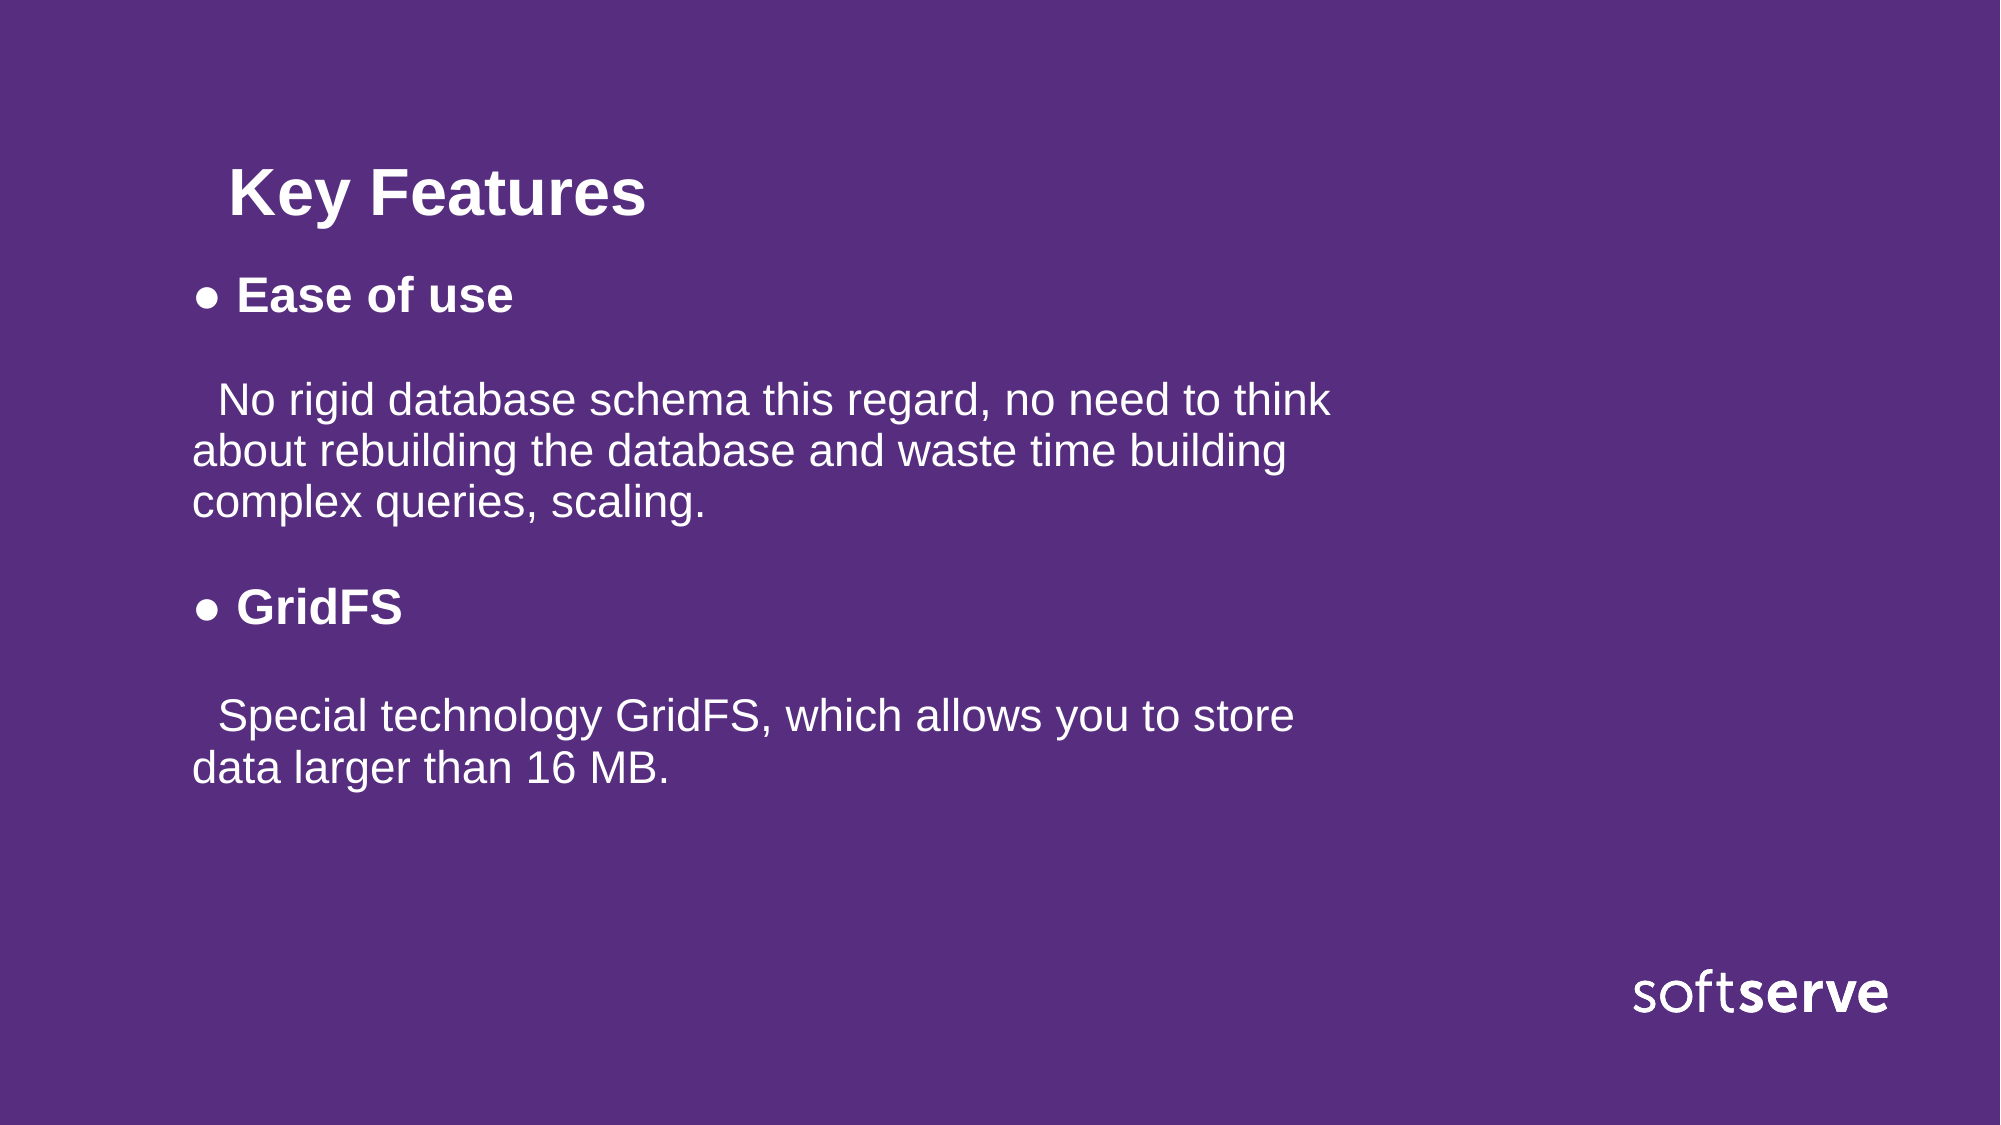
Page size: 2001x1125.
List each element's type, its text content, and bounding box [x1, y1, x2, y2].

text_box Key Features ● Ease of use No rigid database schema this regard, no need to think about rebuilding the database and waste time building complex queries, scaling. ● GridFS Special technology GridFS, which allows you to store data larger than 16 MB. [177, 147, 1359, 964]
